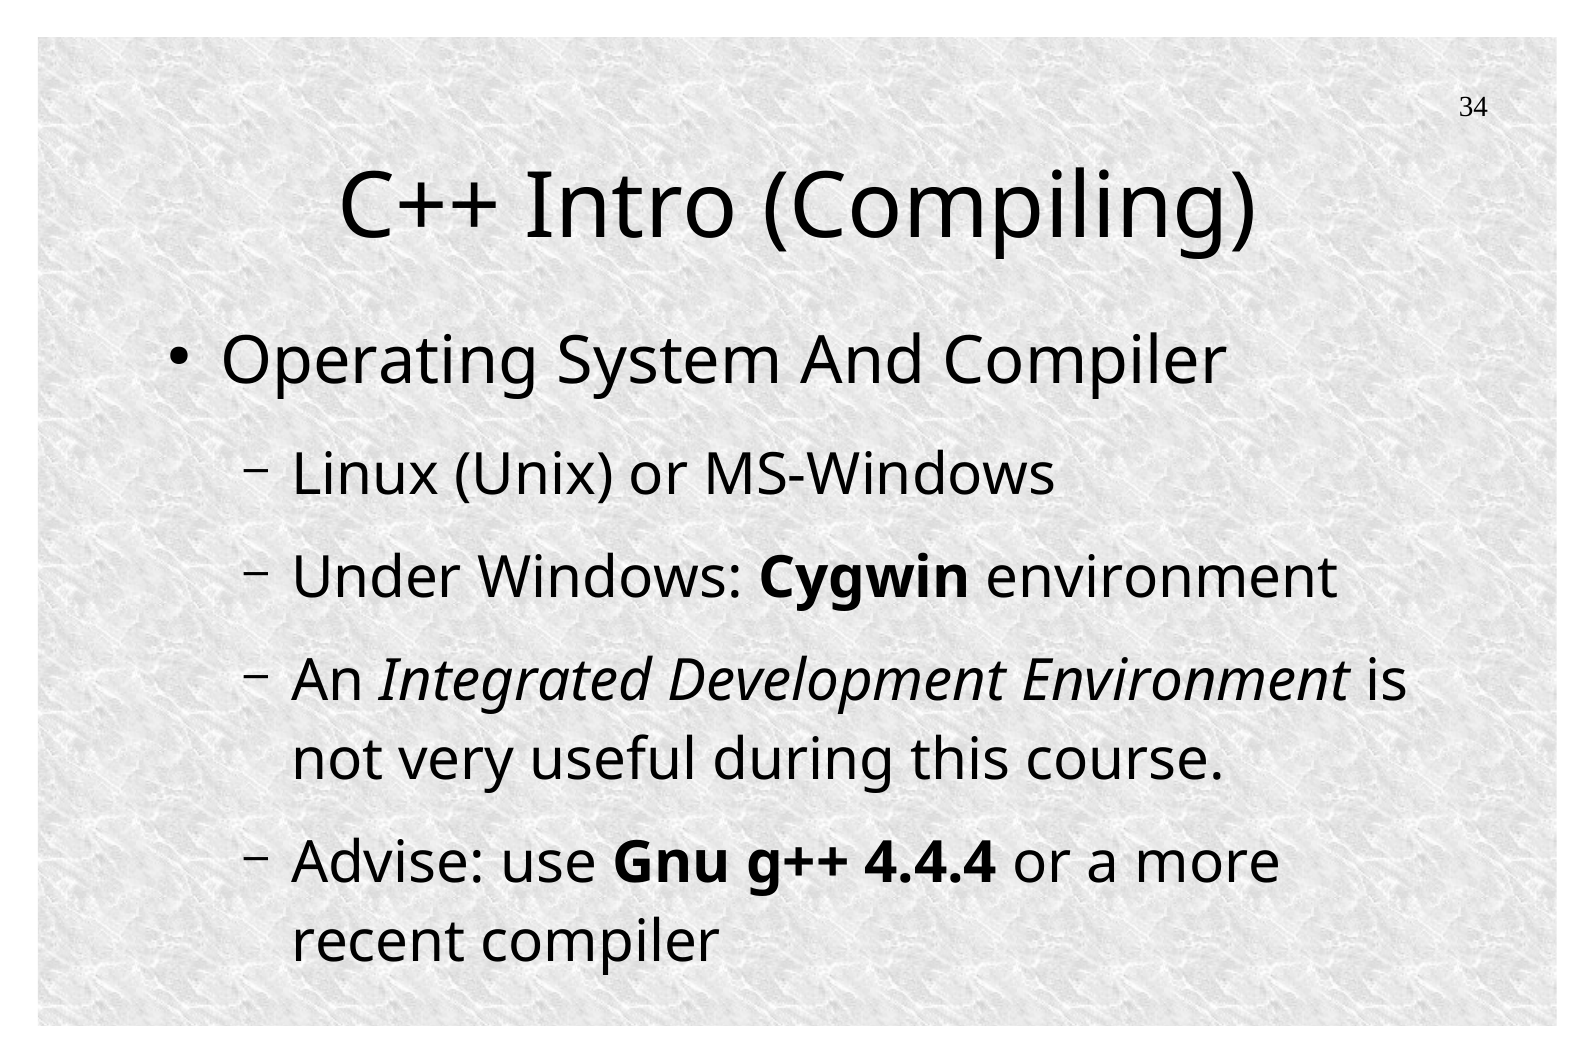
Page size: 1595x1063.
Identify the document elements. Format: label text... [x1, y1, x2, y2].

title C++ Intro (Compiling) [149, 119, 1447, 285]
list Operating System And Compiler Linux (Unix) or MS-Windows Under Windows: Cygwin environment An Integrated Development Environment is not very useful during this course. Advise: use Gnu g++ 4.4.4 or a more recent compiler [149, 312, 1447, 935]
picture [37, 37, 1557, 1026]
